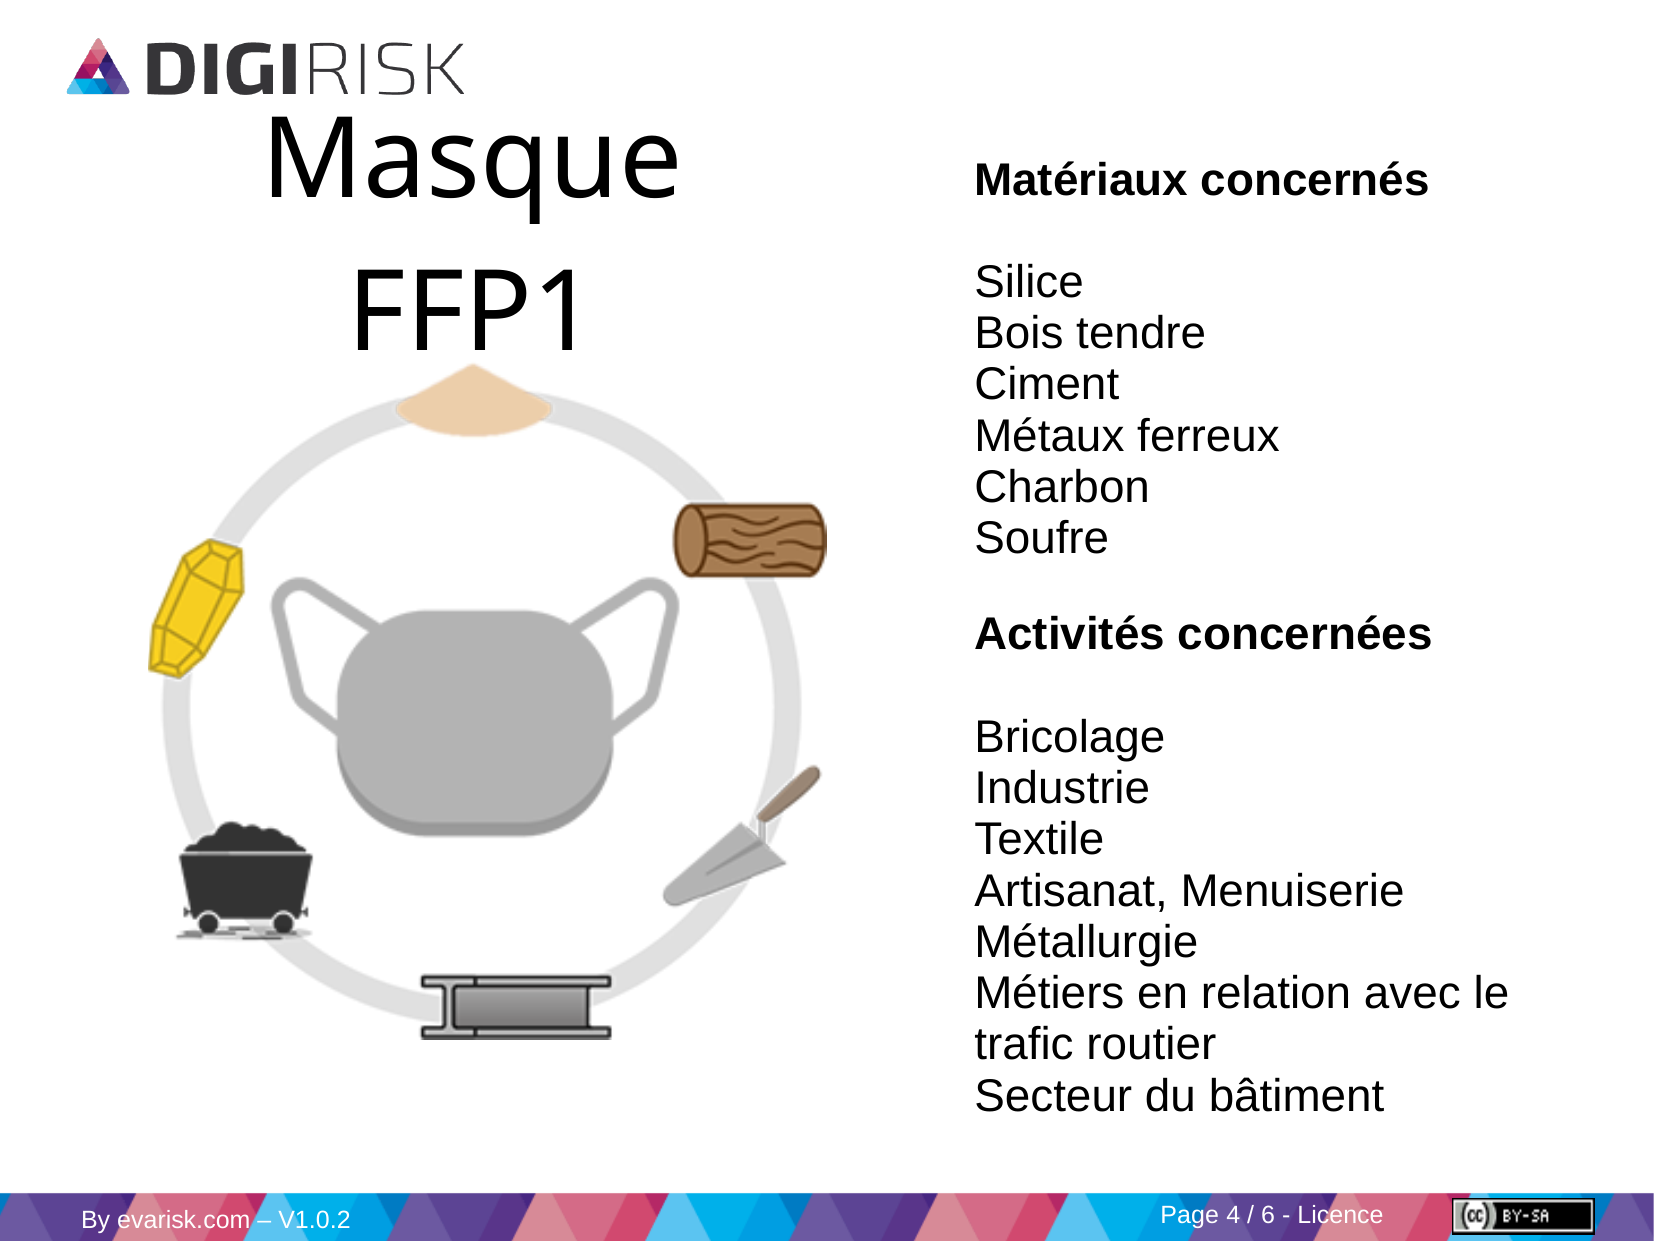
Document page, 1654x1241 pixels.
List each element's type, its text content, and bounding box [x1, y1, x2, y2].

list Matériaux concernés Silice Bois tendre Ciment Métaux ferreux Charbon Soufre [974, 153, 1548, 603]
picture [64, 35, 464, 95]
picture [148, 324, 827, 1040]
picture [0, 1175, 1654, 1241]
title Masque FFP1 [141, 141, 804, 319]
list Activités concernées Bricolage Industrie Textile Artisanat, Menuiserie Métallurgie Métiers en relation avec le trafic routier Secteur du bâtiment [974, 608, 1595, 1152]
picture [1194, 1211, 1201, 1226]
